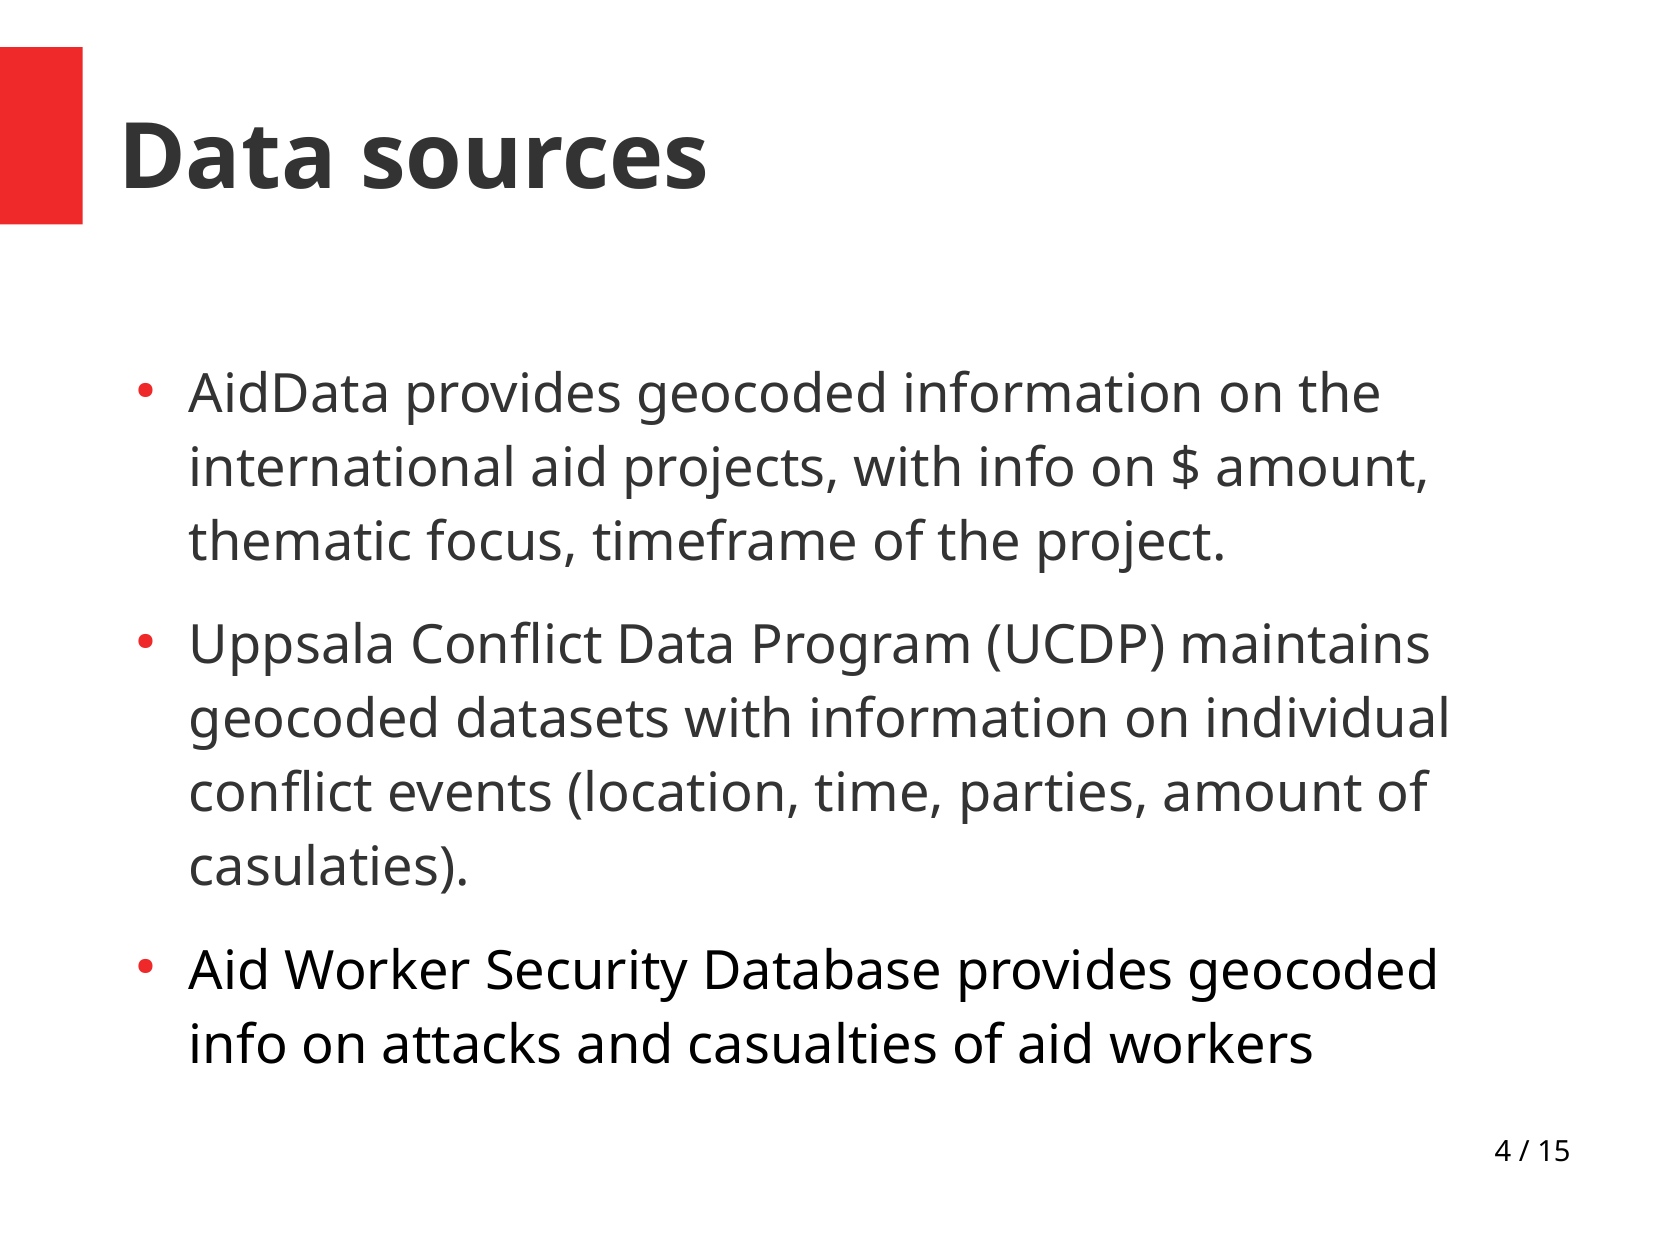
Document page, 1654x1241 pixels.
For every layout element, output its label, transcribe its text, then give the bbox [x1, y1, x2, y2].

list AidData provides geocoded information on the international aid projects, with info on $ amount, thematic focus, timeframe of the project. Uppsala Conflict Data Program (UCDP) maintains geocoded datasets with information on individual conflict events (location, time, parties, amount of casulaties). Aid Worker Security Database provides geocoded info on attacks and casualties of aid workers [118, 354, 1536, 1074]
title Data sources [118, 49, 1571, 257]
